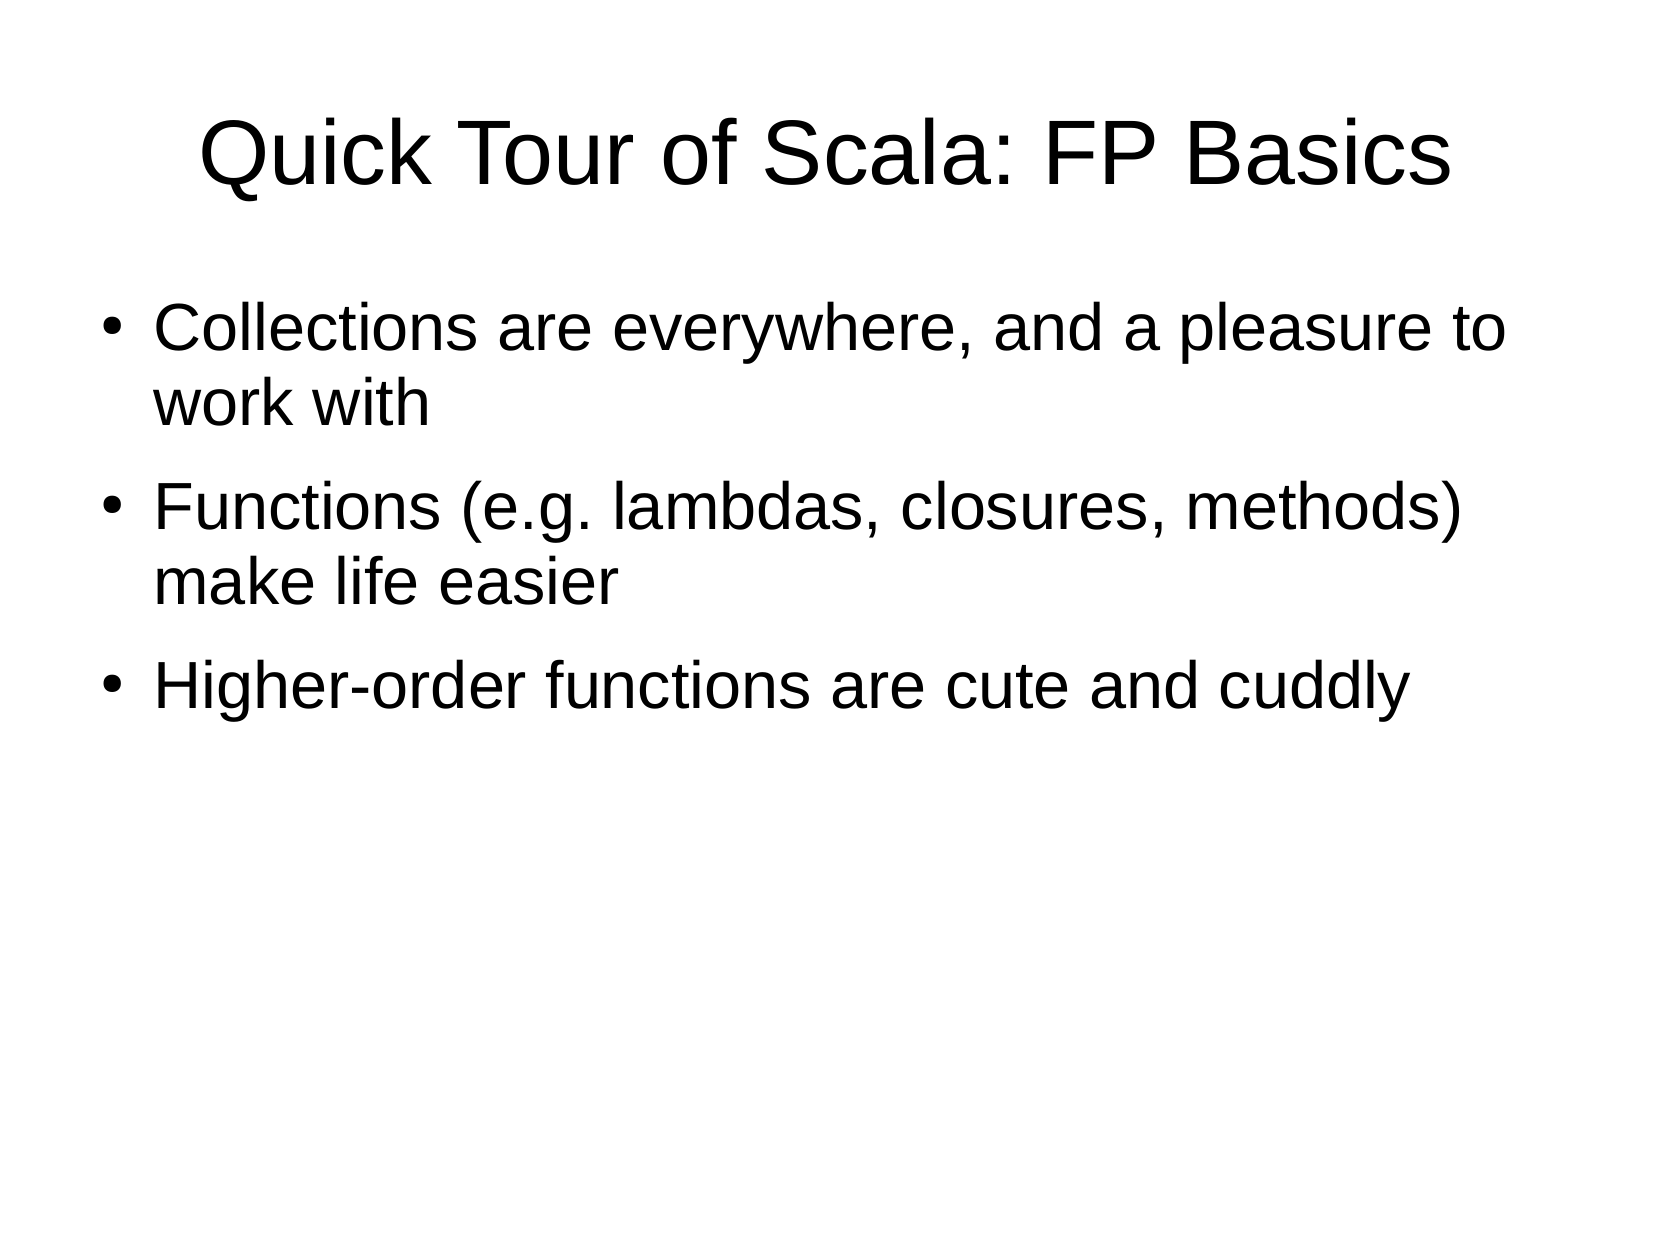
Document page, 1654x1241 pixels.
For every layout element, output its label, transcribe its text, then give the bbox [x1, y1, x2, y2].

list Collections are everywhere, and a pleasure to work with Functions (e.g. lambdas, closures, methods) make life easier Higher-order functions are cute and cuddly [82, 290, 1571, 1010]
title Quick Tour of Scala: FP Basics [82, 49, 1571, 257]
